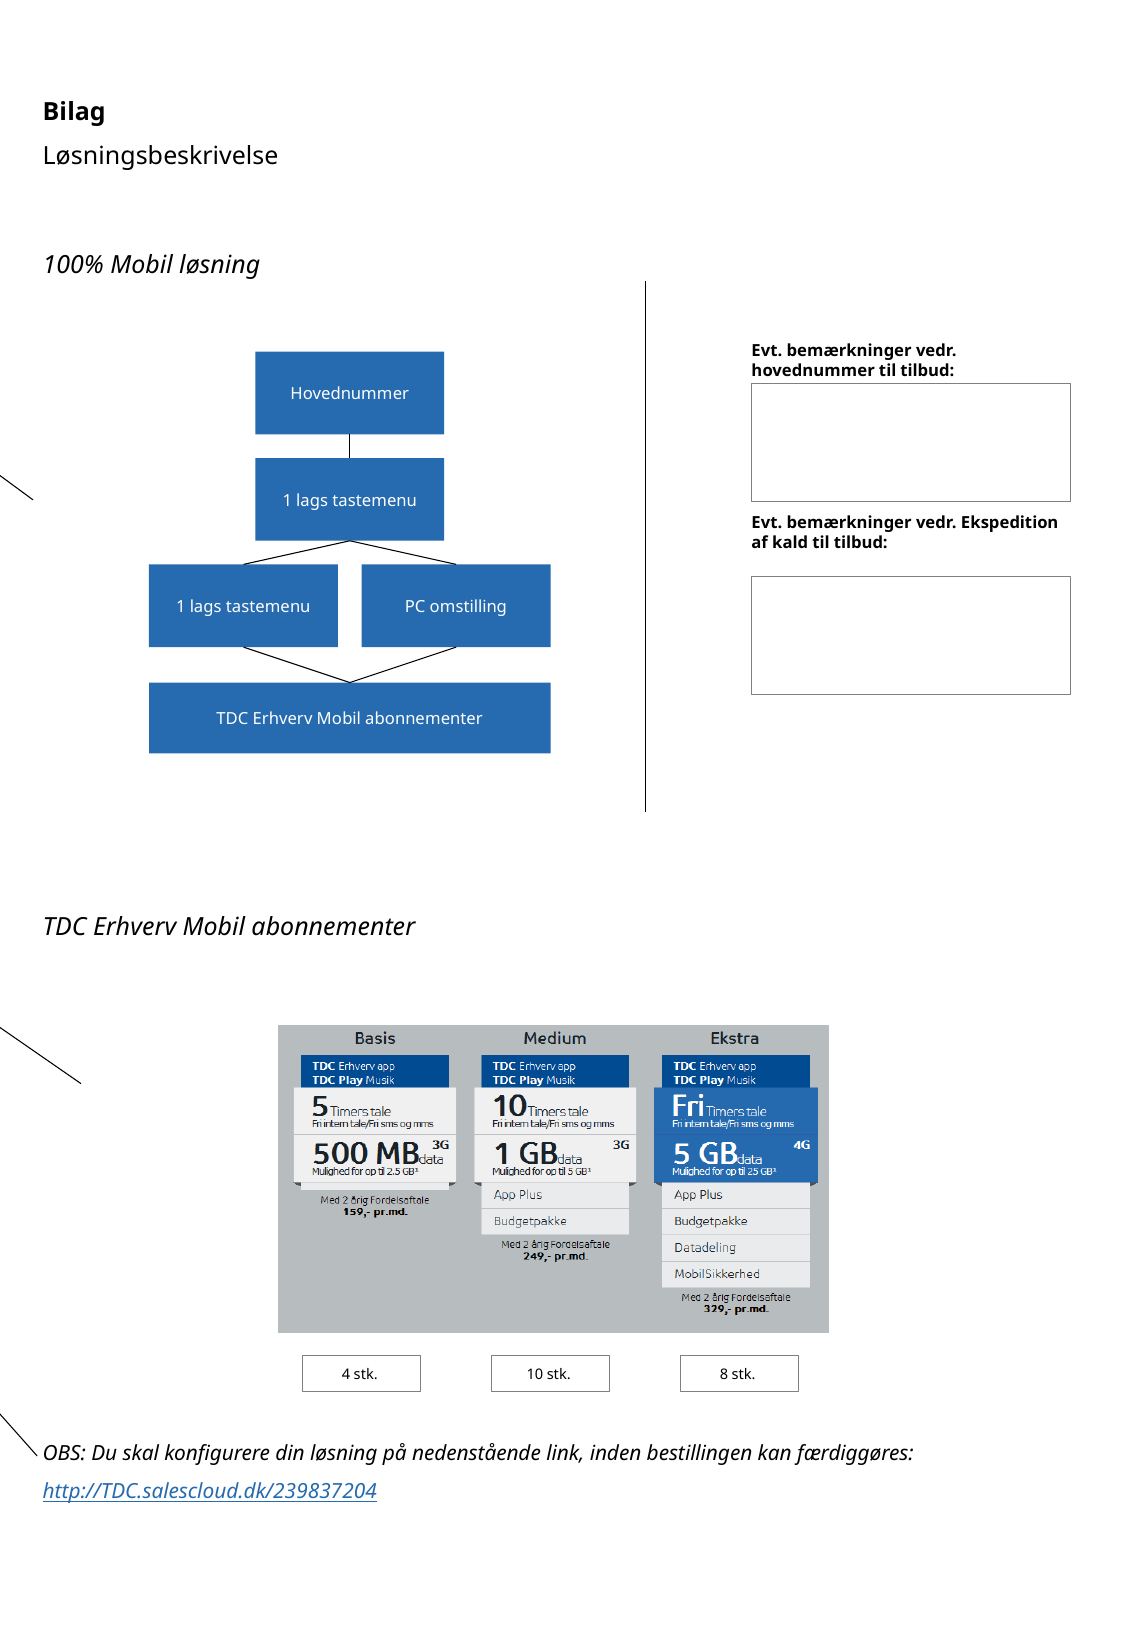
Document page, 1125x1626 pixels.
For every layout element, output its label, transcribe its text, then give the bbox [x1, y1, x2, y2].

text_box PC omstilling [361, 564, 551, 648]
text_box OBS: Du skal konfigurere din løsning på nedenstående link, inden bestillingen kan færdiggøres: http://TDC.salescloud.dk/239837204 [42, 1426, 1071, 1474]
text_box 8 stk. [680, 1355, 799, 1392]
text_box 10 stk. [491, 1355, 610, 1392]
text_box TDC Erhverv Mobil abonnementer [149, 682, 551, 754]
text_box TDC Erhverv Mobil abonnementer [42, 895, 634, 943]
text_box Bilag Løsningsbeskrivelse [42, 80, 634, 163]
text_box [0, 1438, 1125, 1625]
text_box Evt. bemærkninger vedr. hovednummer til tilbud: [751, 339, 1071, 380]
text_box 100% Mobil løsning [42, 233, 634, 317]
text_box 1 lags tastemenu [255, 458, 445, 541]
text_box [751, 576, 1071, 695]
picture [278, 1025, 829, 1333]
text_box Hovednummer [255, 351, 445, 435]
text_box 4 stk. [302, 1355, 421, 1392]
text_box 1 lags tastemenu [148, 564, 338, 648]
text_box Evt. bemærkninger vedr. Ekspedition af kald til tilbud: [751, 512, 1071, 553]
text_box [751, 383, 1071, 502]
